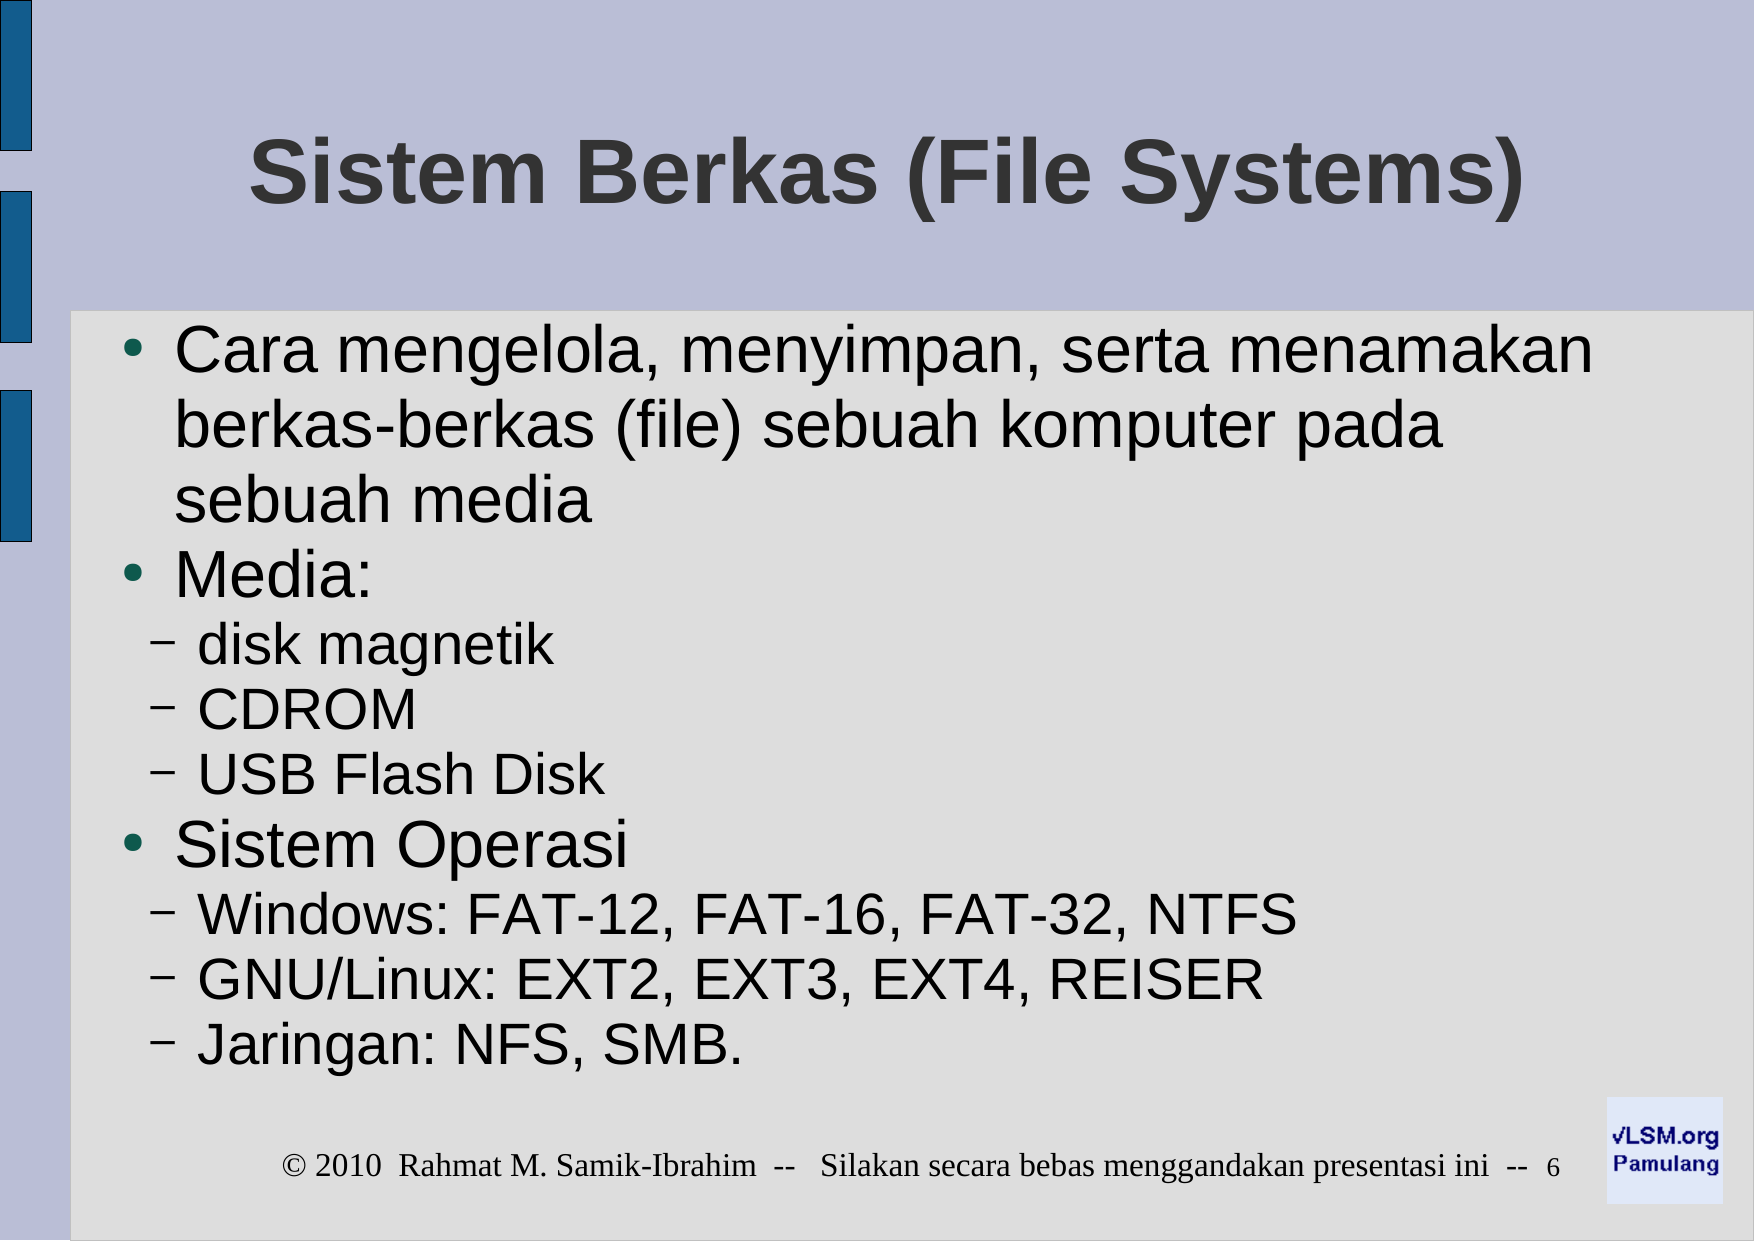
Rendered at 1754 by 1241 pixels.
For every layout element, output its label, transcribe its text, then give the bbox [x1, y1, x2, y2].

list Cara mengelola, menyimpan, serta menamakan berkas-berkas (file) sebuah komputer pada sebuah media Media: disk magnetik CDROM USB Flash Disk Sistem Operasi Windows: FAT-12, FAT-16, FAT-32, NTFS GNU/Linux: EXT2, EXT3, EXT4, REISER Jaringan: NFS, SMB. [103, 312, 1674, 1104]
picture [1607, 1097, 1723, 1204]
title Sistem Berkas (File Systems) [77, 99, 1700, 244]
